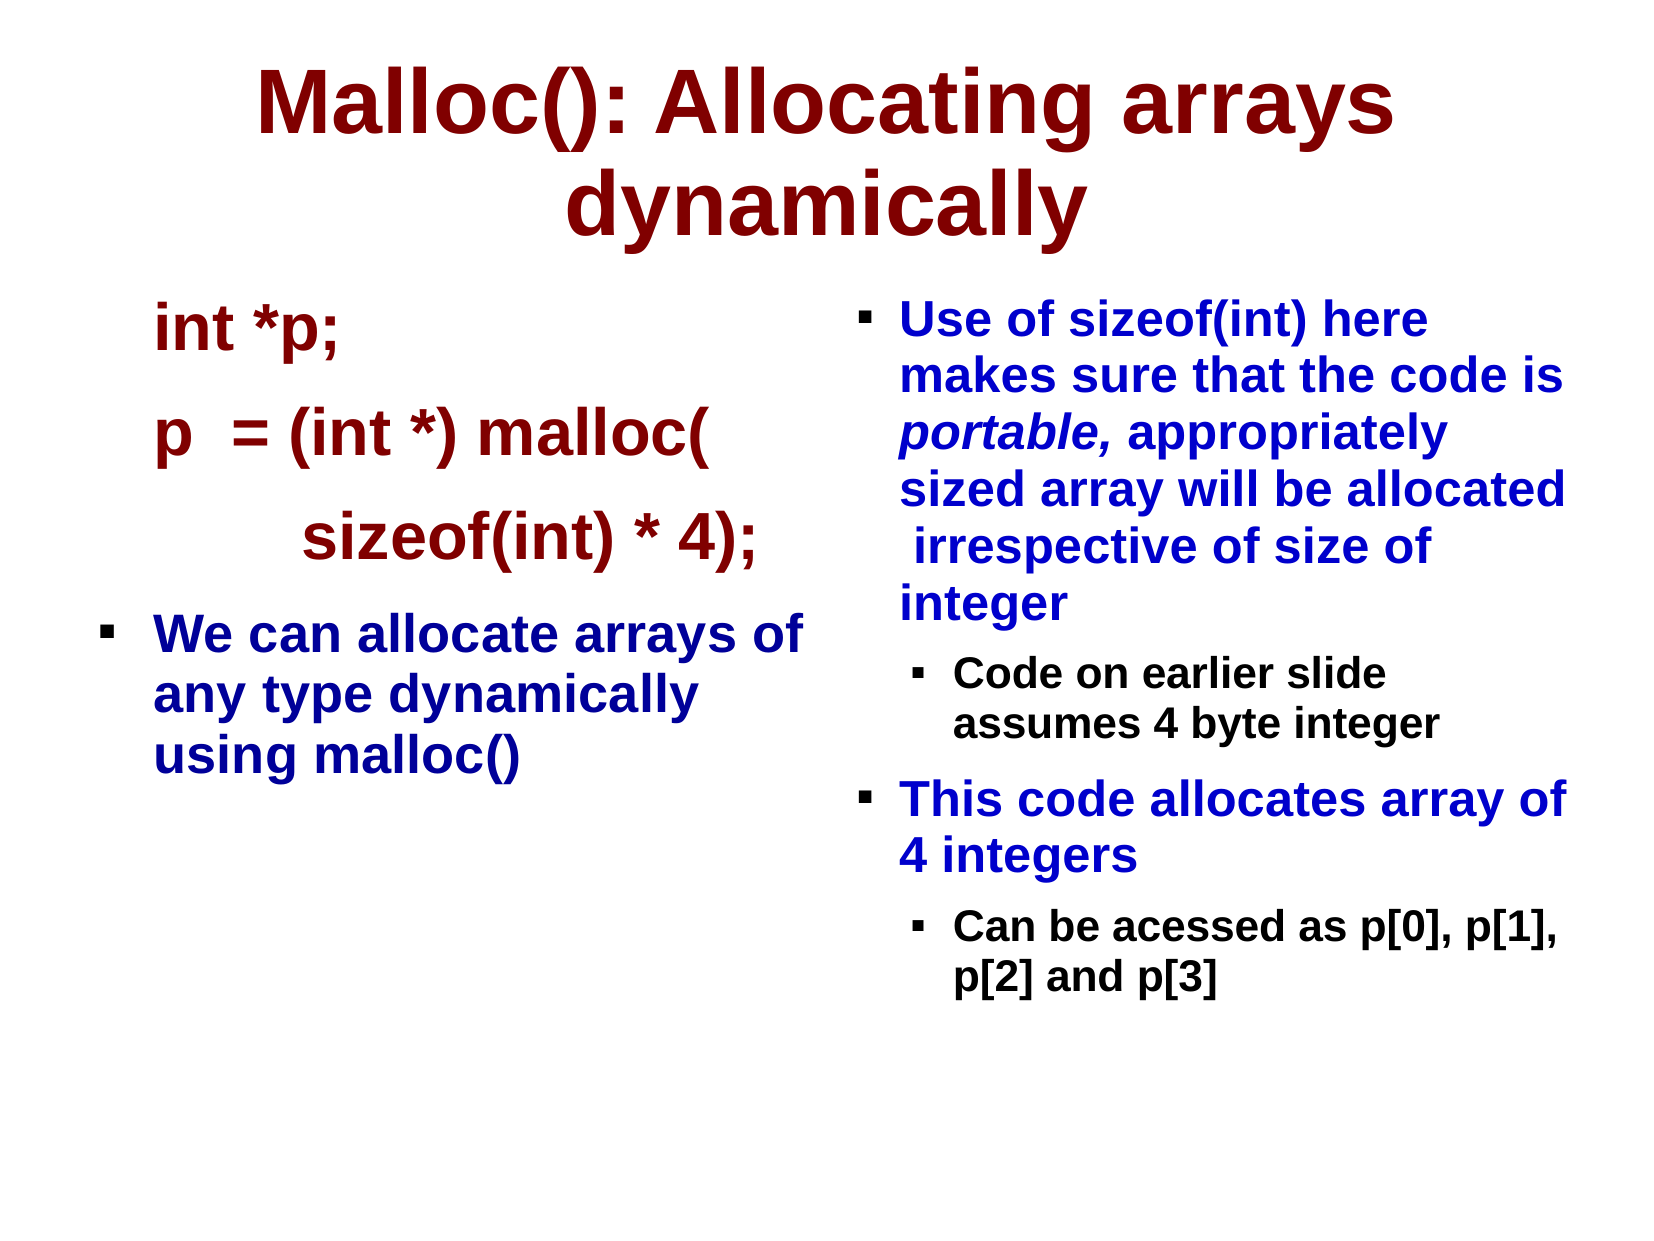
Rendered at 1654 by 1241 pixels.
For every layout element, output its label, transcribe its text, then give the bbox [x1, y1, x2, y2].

list int *p; p = (int *) malloc( sizeof(int) * 4); We can allocate arrays of any type dynamically using malloc() [82, 290, 809, 1010]
title Malloc(): Allocating arrays dynamically [82, 49, 1571, 257]
list Use of sizeof(int) here makes sure that the code is portable, appropriately sized array will be allocated irrespective of size of integer Code on earlier slide assumes 4 byte integer This code allocates array of 4 integers Can be acessed as p[0], p[1], p[2] and p[3] [845, 290, 1572, 1010]
